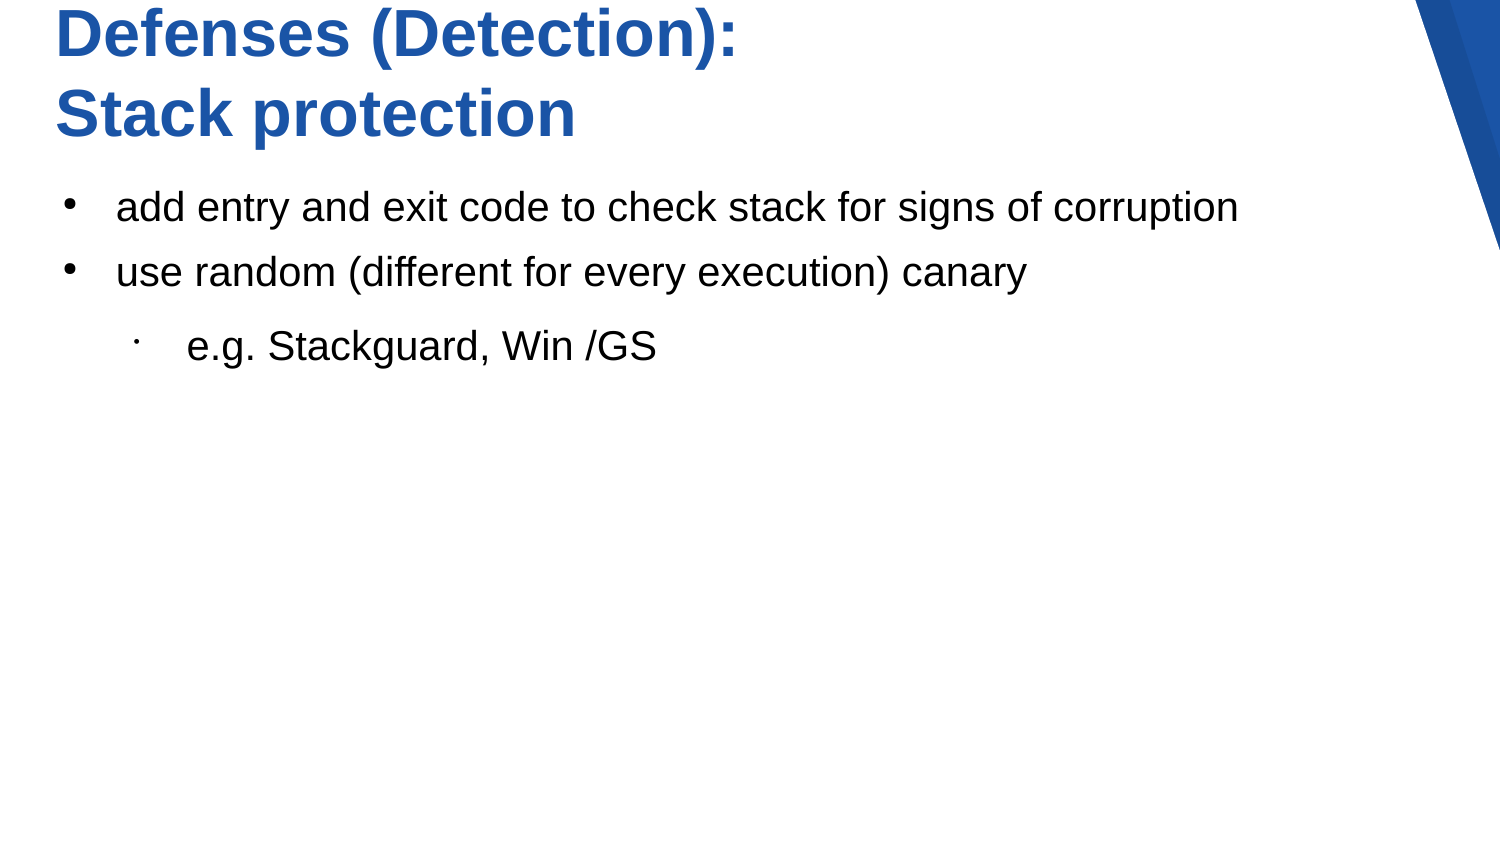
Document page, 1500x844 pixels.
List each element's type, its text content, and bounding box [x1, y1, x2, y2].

title Defenses (Detection): Stack protection [40, 97, 1306, 166]
list add entry and exit code to check stack for signs of corruption use random (different for every execution) canary e.g. Stackguard, Win /GS [30, 165, 1486, 710]
